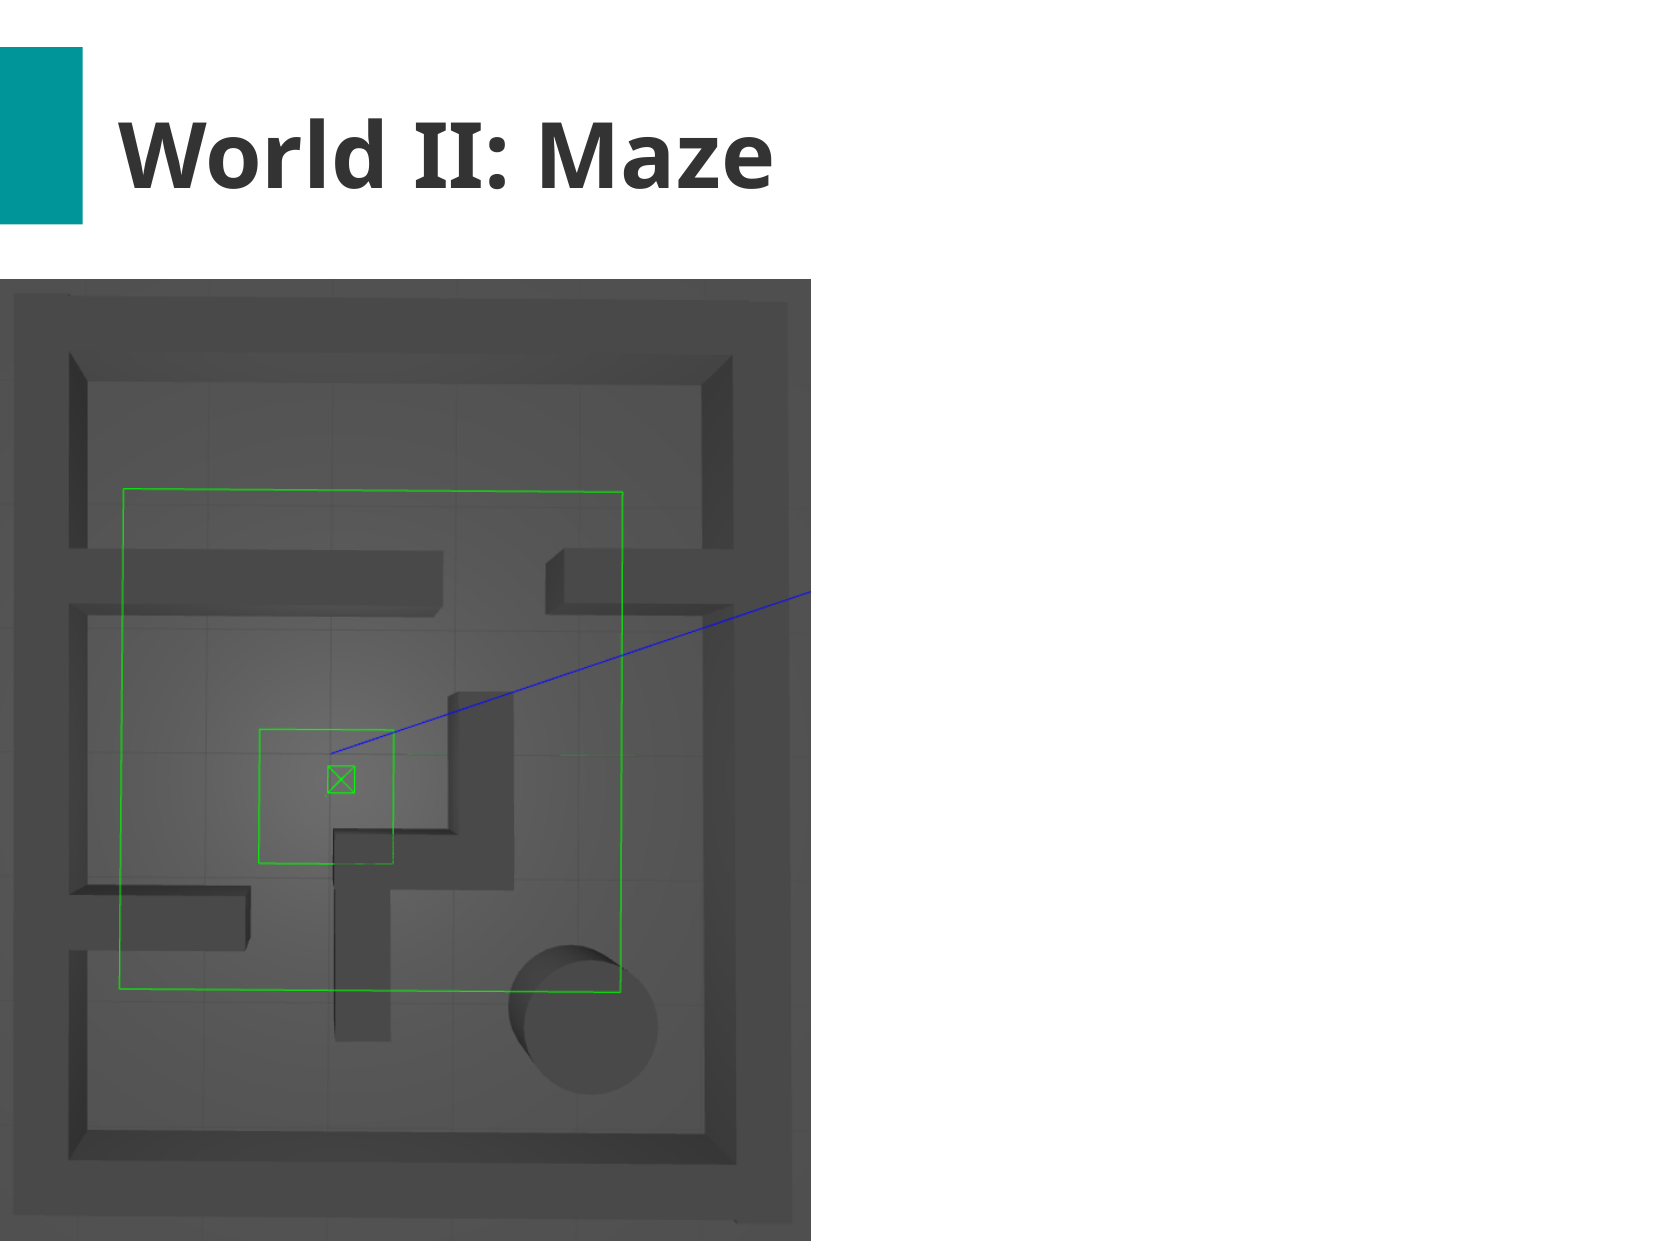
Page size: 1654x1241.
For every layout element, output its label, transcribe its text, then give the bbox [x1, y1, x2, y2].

title World II: Maze [118, 49, 1571, 257]
picture [0, 279, 811, 1241]
